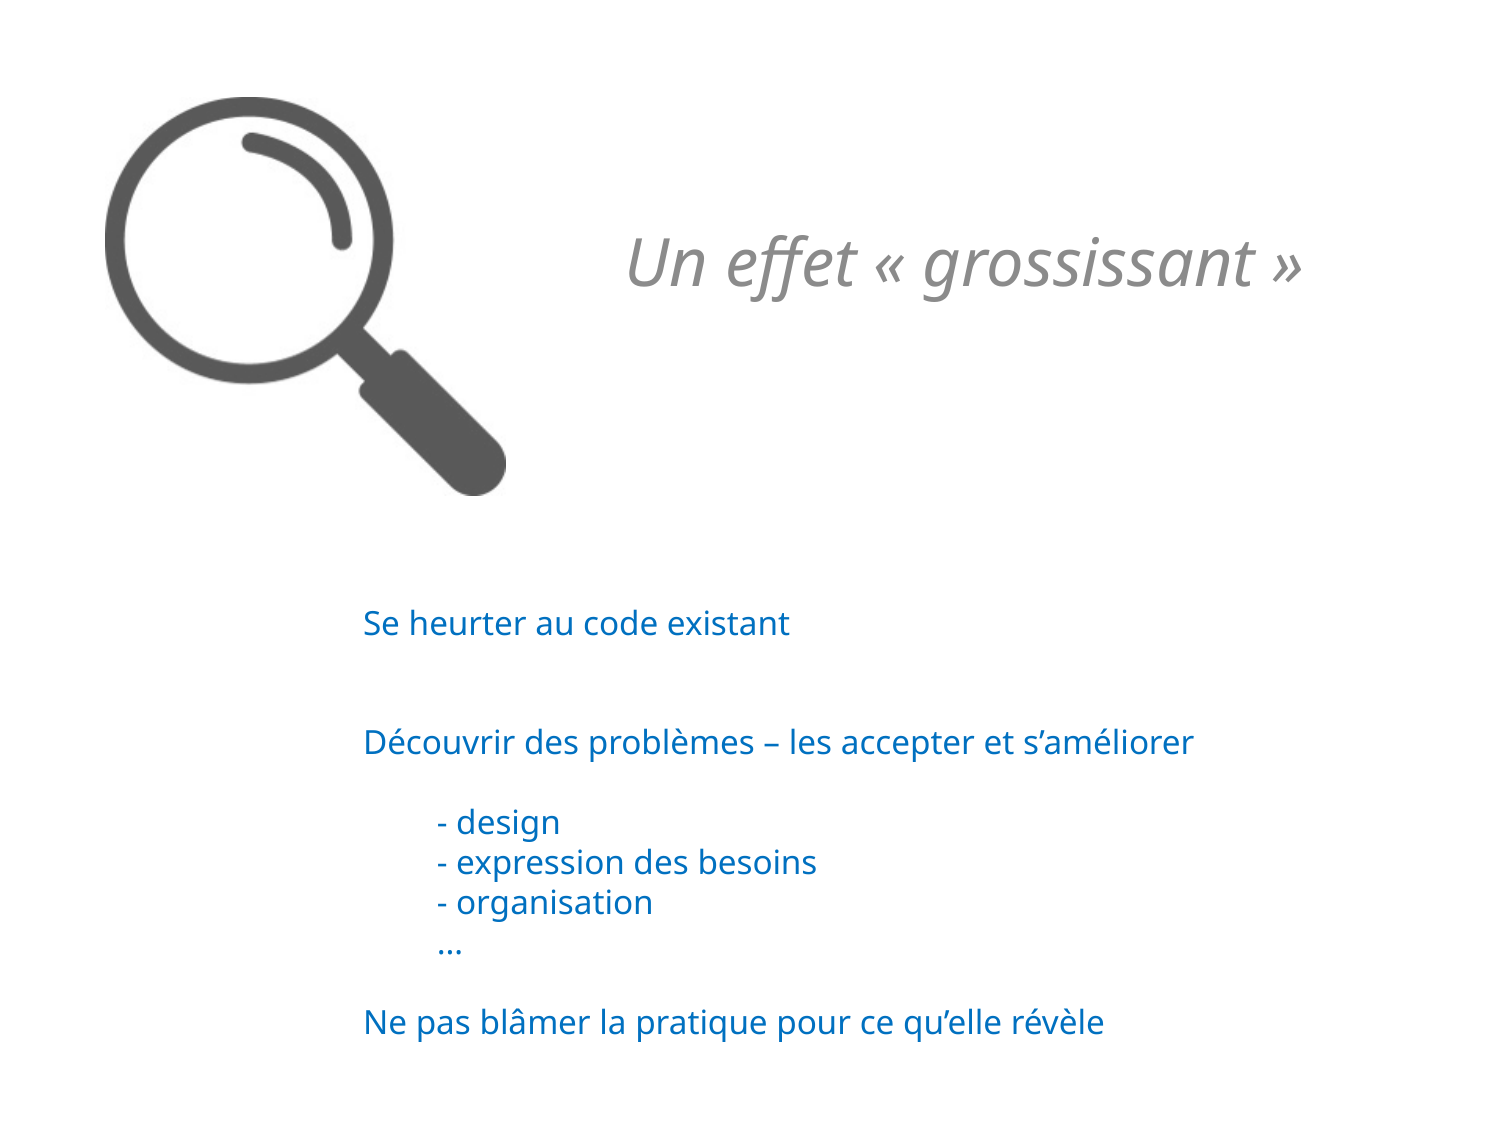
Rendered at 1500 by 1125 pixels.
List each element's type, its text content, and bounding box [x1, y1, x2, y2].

text_box Un effet « grossissant » [506, 71, 1424, 543]
text_box Se heurter au code existant Découvrir des problèmes – les accepter et s’améliorer - design - expression des besoins - organisation … Ne pas blâmer la pratique pour ce qu’elle révèle [348, 594, 1388, 1092]
picture [105, 97, 506, 497]
